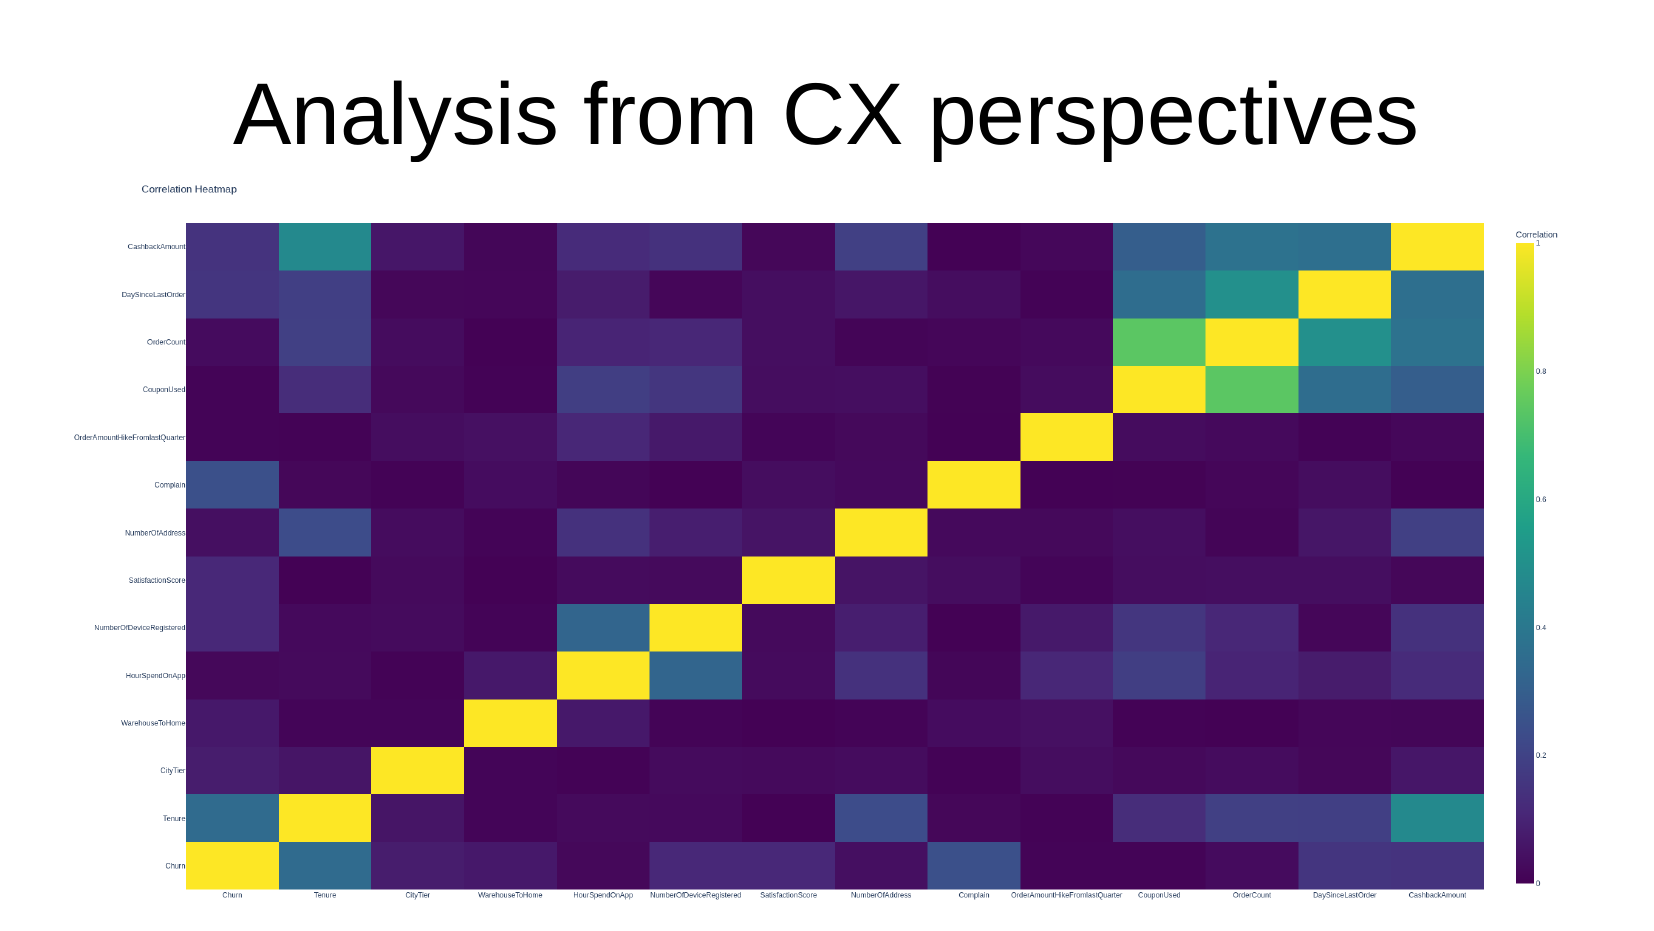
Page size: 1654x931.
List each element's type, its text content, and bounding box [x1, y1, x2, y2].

title Analysis from CX perspectives [82, 37, 1571, 162]
picture [66, 162, 1571, 931]
